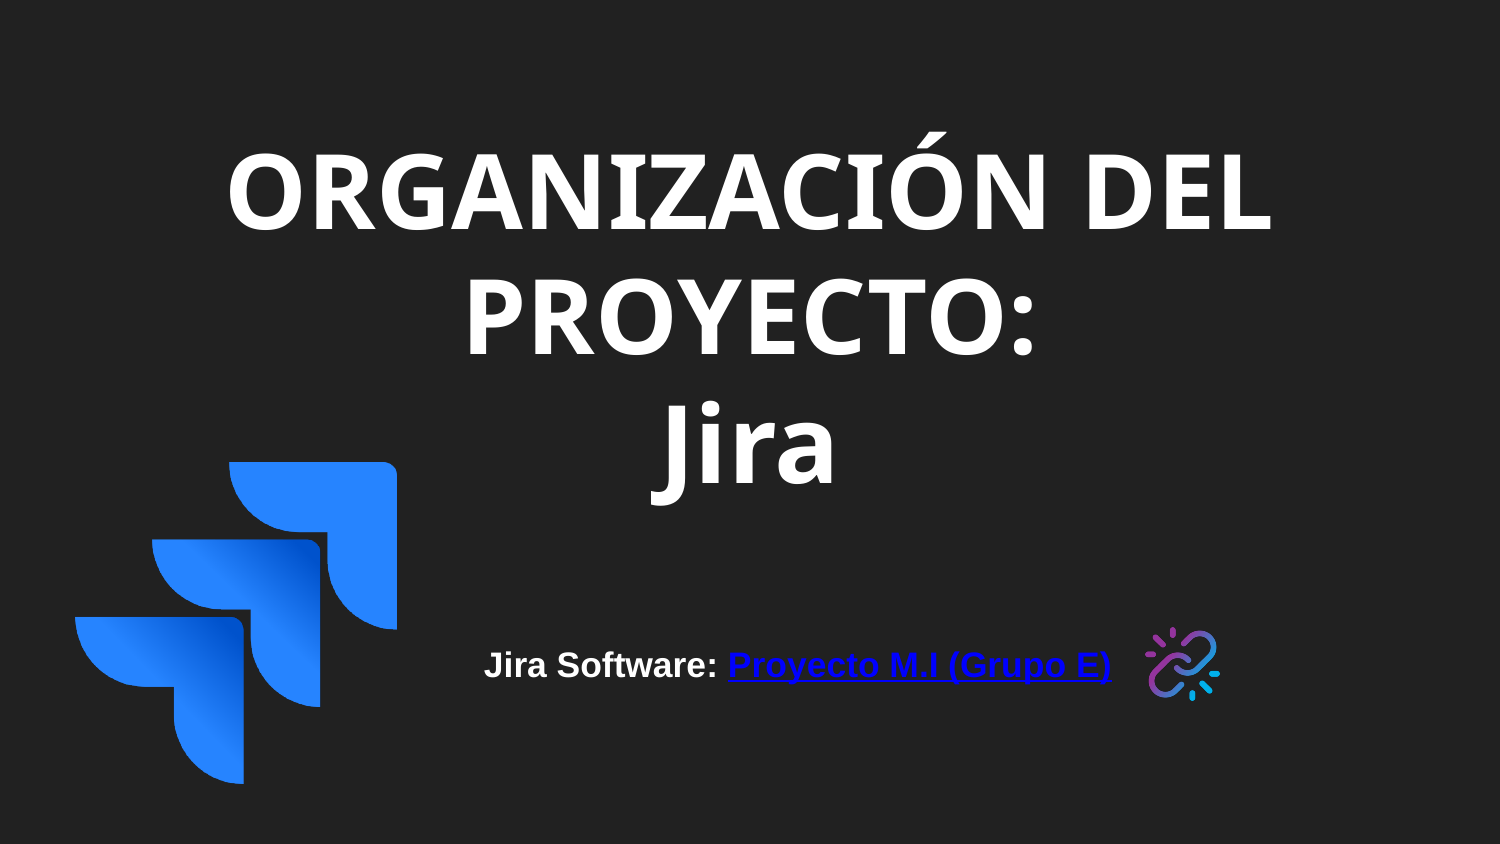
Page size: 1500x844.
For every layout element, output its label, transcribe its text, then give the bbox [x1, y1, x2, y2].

text_box ORGANIZACIÓN DEL PROYECTO: Jira [51, 92, 1449, 520]
picture [75, 462, 397, 784]
picture [1145, 627, 1220, 701]
text_box Jira Software: Proyecto M.I (Grupo E) [468, 627, 1145, 700]
